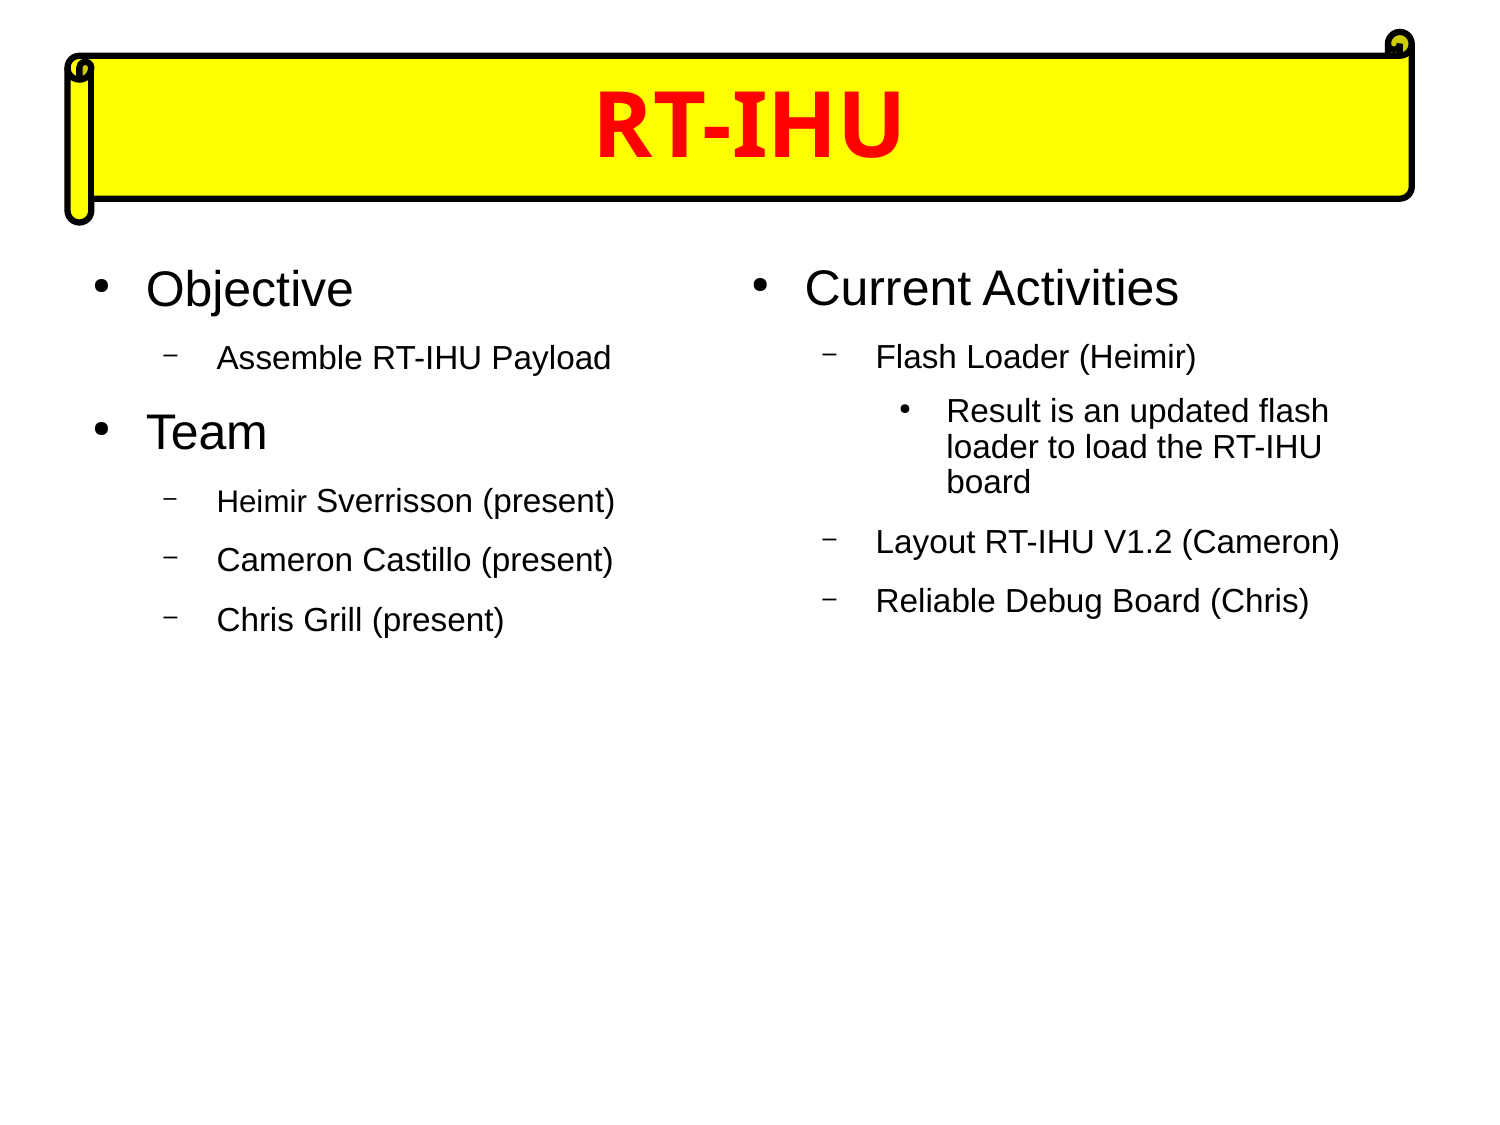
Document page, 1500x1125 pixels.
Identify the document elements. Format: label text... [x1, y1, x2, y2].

text_box [67, 184, 1412, 223]
list Current Activities Flash Loader (Heimir) Result is an updated flash loader to load the RT-IHU board Layout RT-IHU V1.2 (Cameron) Reliable Debug Board (Chris) [733, 262, 1393, 915]
text_box [72, 31, 1412, 58]
text_box RT-IHU [0, 58, 1500, 184]
list Objective Assemble RT-IHU Payload Team Heimir Sverrisson (present) Cameron Castillo (present) Chris Grill (present) [75, 263, 734, 916]
